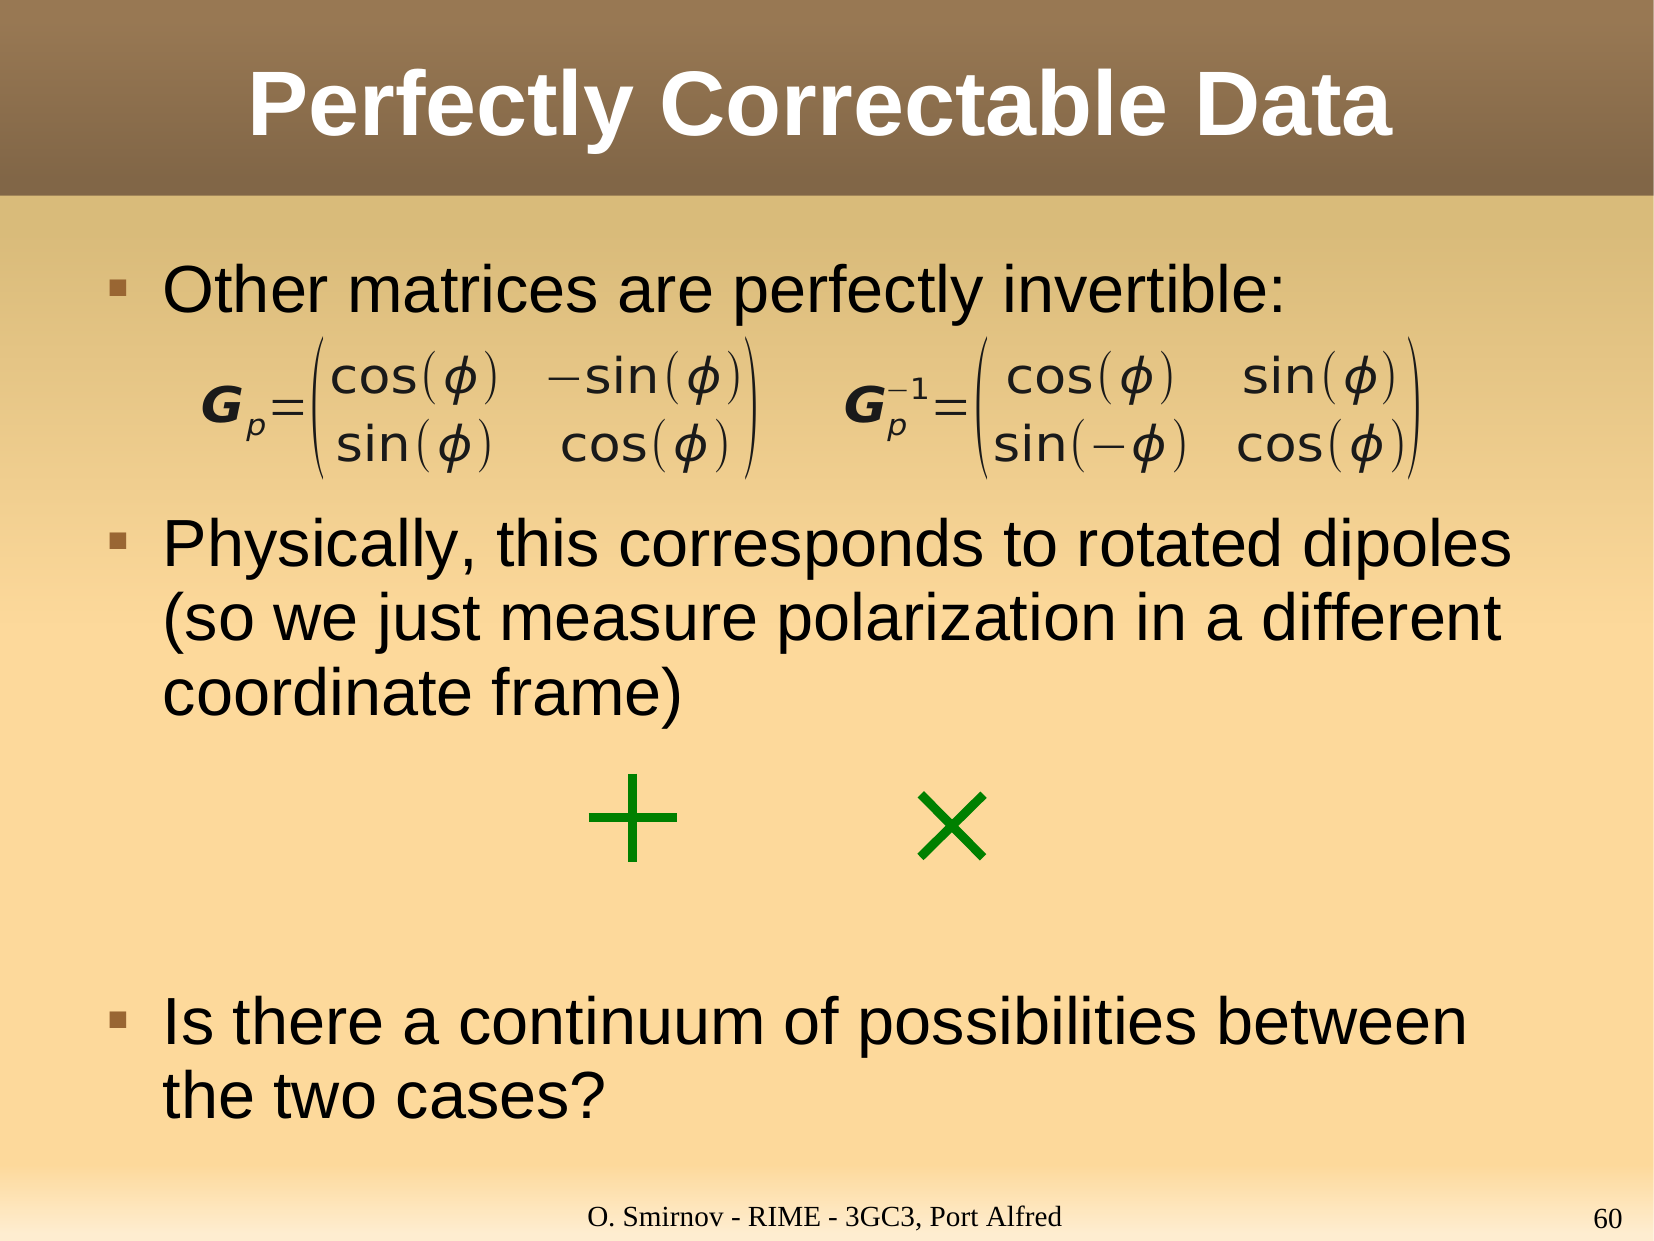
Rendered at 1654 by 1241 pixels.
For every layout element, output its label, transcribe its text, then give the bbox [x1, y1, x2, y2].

picture [0, 0, 1654, 1241]
chart [194, 333, 1431, 482]
title Perfectly Correctable Data [76, 0, 1565, 208]
list Other matrices are perfectly invertible: Physically, this corresponds to rotated dipoles (so we just measure polarization in a different coordinate frame) Is there a continuum of possibilities between the two cases? [91, 251, 1580, 1241]
